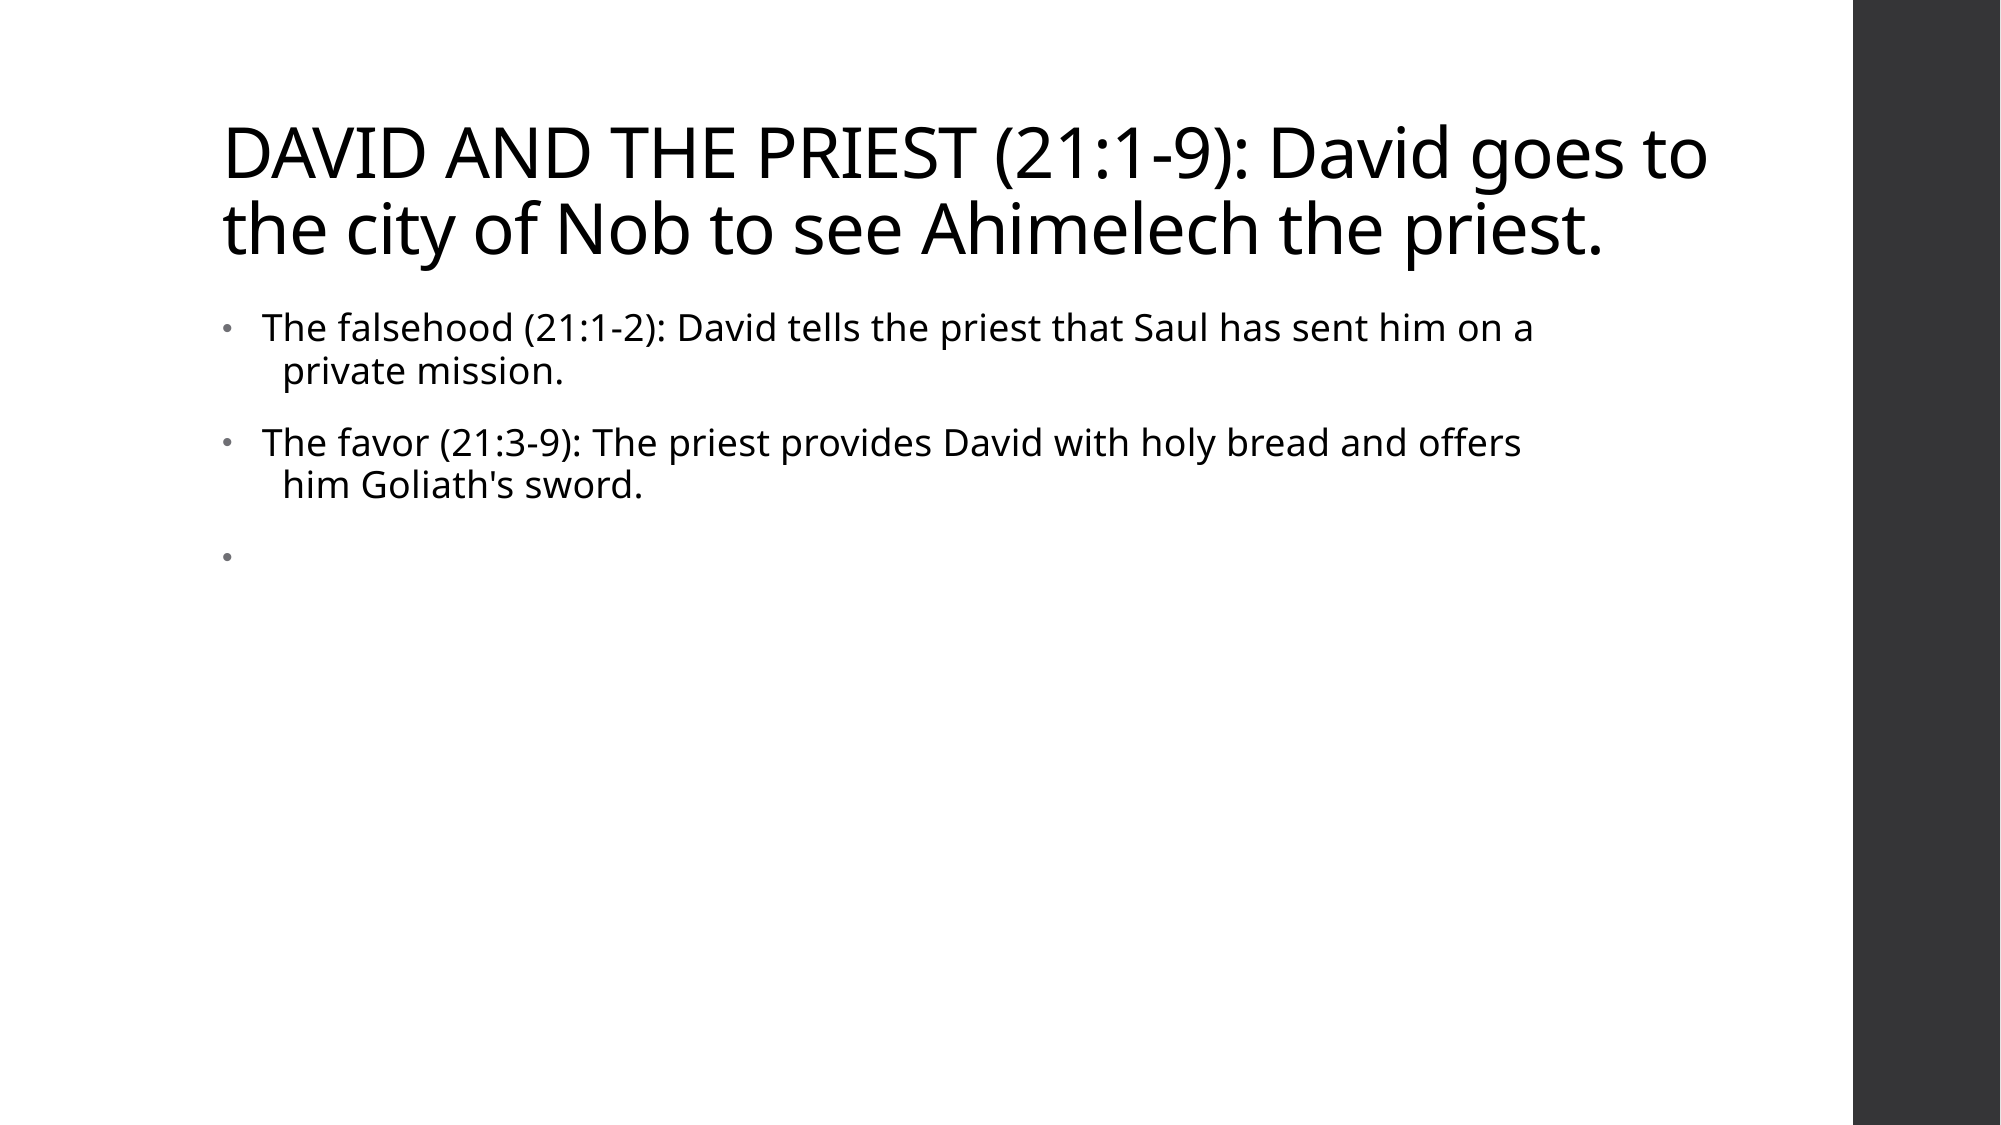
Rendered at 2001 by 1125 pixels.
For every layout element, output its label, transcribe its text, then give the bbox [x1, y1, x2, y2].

list The falsehood (21:1-2): David tells the priest that Saul has sent him on a private mission. The favor (21:3-9): The priest provides David with holy bread and offers him Goliath's sword. [206, 299, 1617, 1014]
title DAVID AND THE PRIEST (21:1-9): David goes to the city of Nob to see Ahimelech the priest. [206, 60, 1797, 278]
